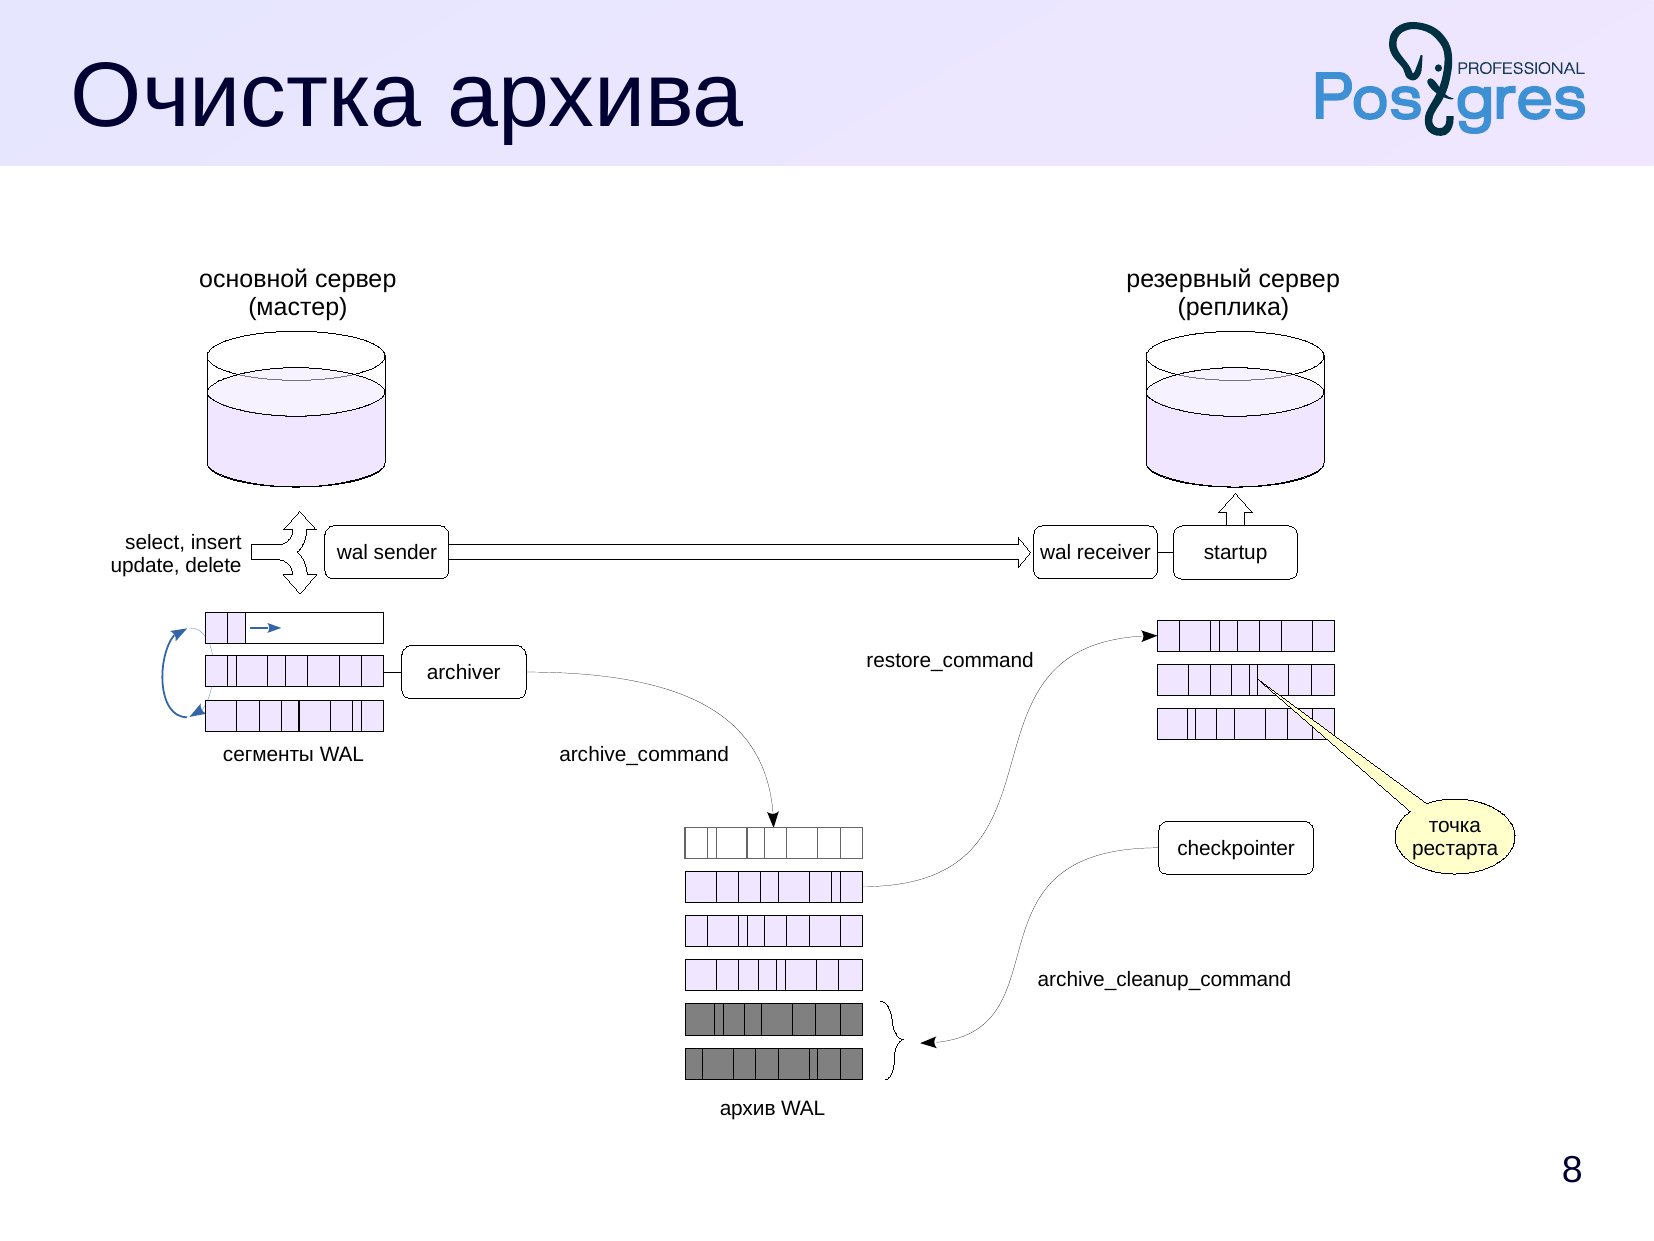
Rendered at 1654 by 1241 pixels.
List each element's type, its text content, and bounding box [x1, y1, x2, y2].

text_box wal receiver [1033, 525, 1158, 579]
text_box [1158, 665, 1334, 695]
text_box archive_cleanup_command [1022, 959, 1307, 999]
text_box archive_command [544, 735, 744, 774]
text_box [1146, 331, 1325, 488]
text_box [258, 511, 317, 594]
text_box checkpointer [1158, 821, 1314, 875]
text_box архив WAL [705, 1089, 841, 1128]
text_box [1301, 709, 1334, 734]
text_box [1158, 709, 1325, 739]
text_box [686, 1049, 862, 1079]
text_box [686, 872, 862, 902]
text_box резервный сервер (реплика) [1111, 257, 1356, 329]
text_box основной сервер (мастер) [184, 257, 412, 329]
text_box wal sender [324, 525, 449, 579]
text_box select, insert update, delete [95, 523, 258, 586]
text_box [207, 331, 386, 488]
text_box [206, 613, 246, 643]
text_box [1218, 493, 1253, 525]
text_box [686, 1004, 862, 1035]
text_box startup [1173, 525, 1298, 580]
text_box [206, 656, 383, 686]
text_box сегменты WAL [208, 735, 379, 775]
text_box restore_command [851, 640, 1051, 680]
text_box [686, 828, 862, 858]
title Очистка архива [70, 43, 1241, 147]
text_box [686, 960, 862, 990]
text_box точка рестарта [1257, 678, 1516, 875]
text_box [449, 537, 1031, 568]
text_box [1158, 621, 1334, 651]
text_box [686, 916, 862, 946]
text_box archiver [401, 645, 527, 699]
text_box [206, 701, 383, 731]
